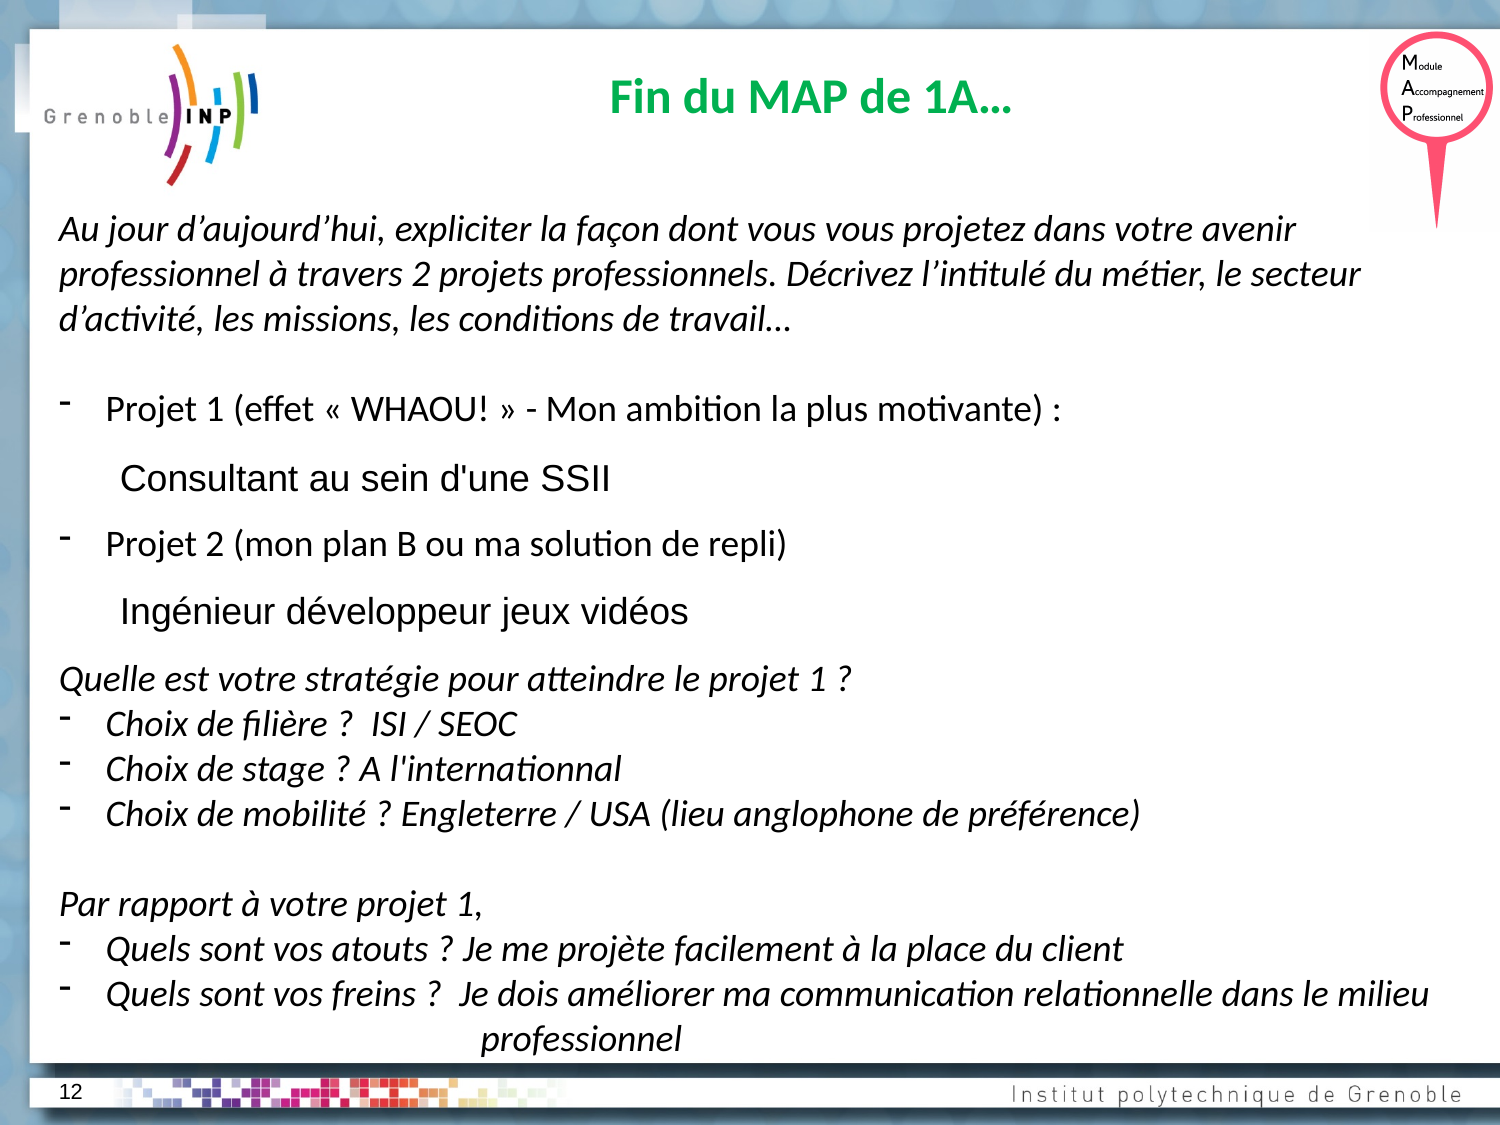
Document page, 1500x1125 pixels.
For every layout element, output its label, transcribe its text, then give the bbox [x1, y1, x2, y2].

text_box Ingénieur développeur jeux vidéos [105, 583, 704, 641]
text_box Au jour d’aujourd’hui, expliciter la façon dont vous vous projetez dans votre avenir professionnel à travers 2 projets professionnels. Décrivez l’intitulé du métier, le secteur d’activité, les missions, les conditions de travail… Projet 1 (effet « WHAOU! » - Mon ambition la plus motivante) : Projet 2 (mon plan B ou ma solution de repli) Quelle est votre stratégie pour atteindre le projet 1 ? Choix de filière ? ISI / SEOC Choix de stage ? A l'internationnal Choix de mobilité ? Engleterre / USA (lieu anglophone de préférence) Par rapport à votre projet 1, Quels sont vos atouts ? Je me projète facilement à la place du client Quels sont vos freins ? Je dois améliorer ma communication relationnelle dans le milieu professionnel [43, 196, 1463, 1067]
text_box Fin du MAP de 1A… [230, 56, 1369, 132]
picture [0, 0, 1500, 1125]
text_box Consultant au sein d'une SSII [105, 450, 627, 507]
